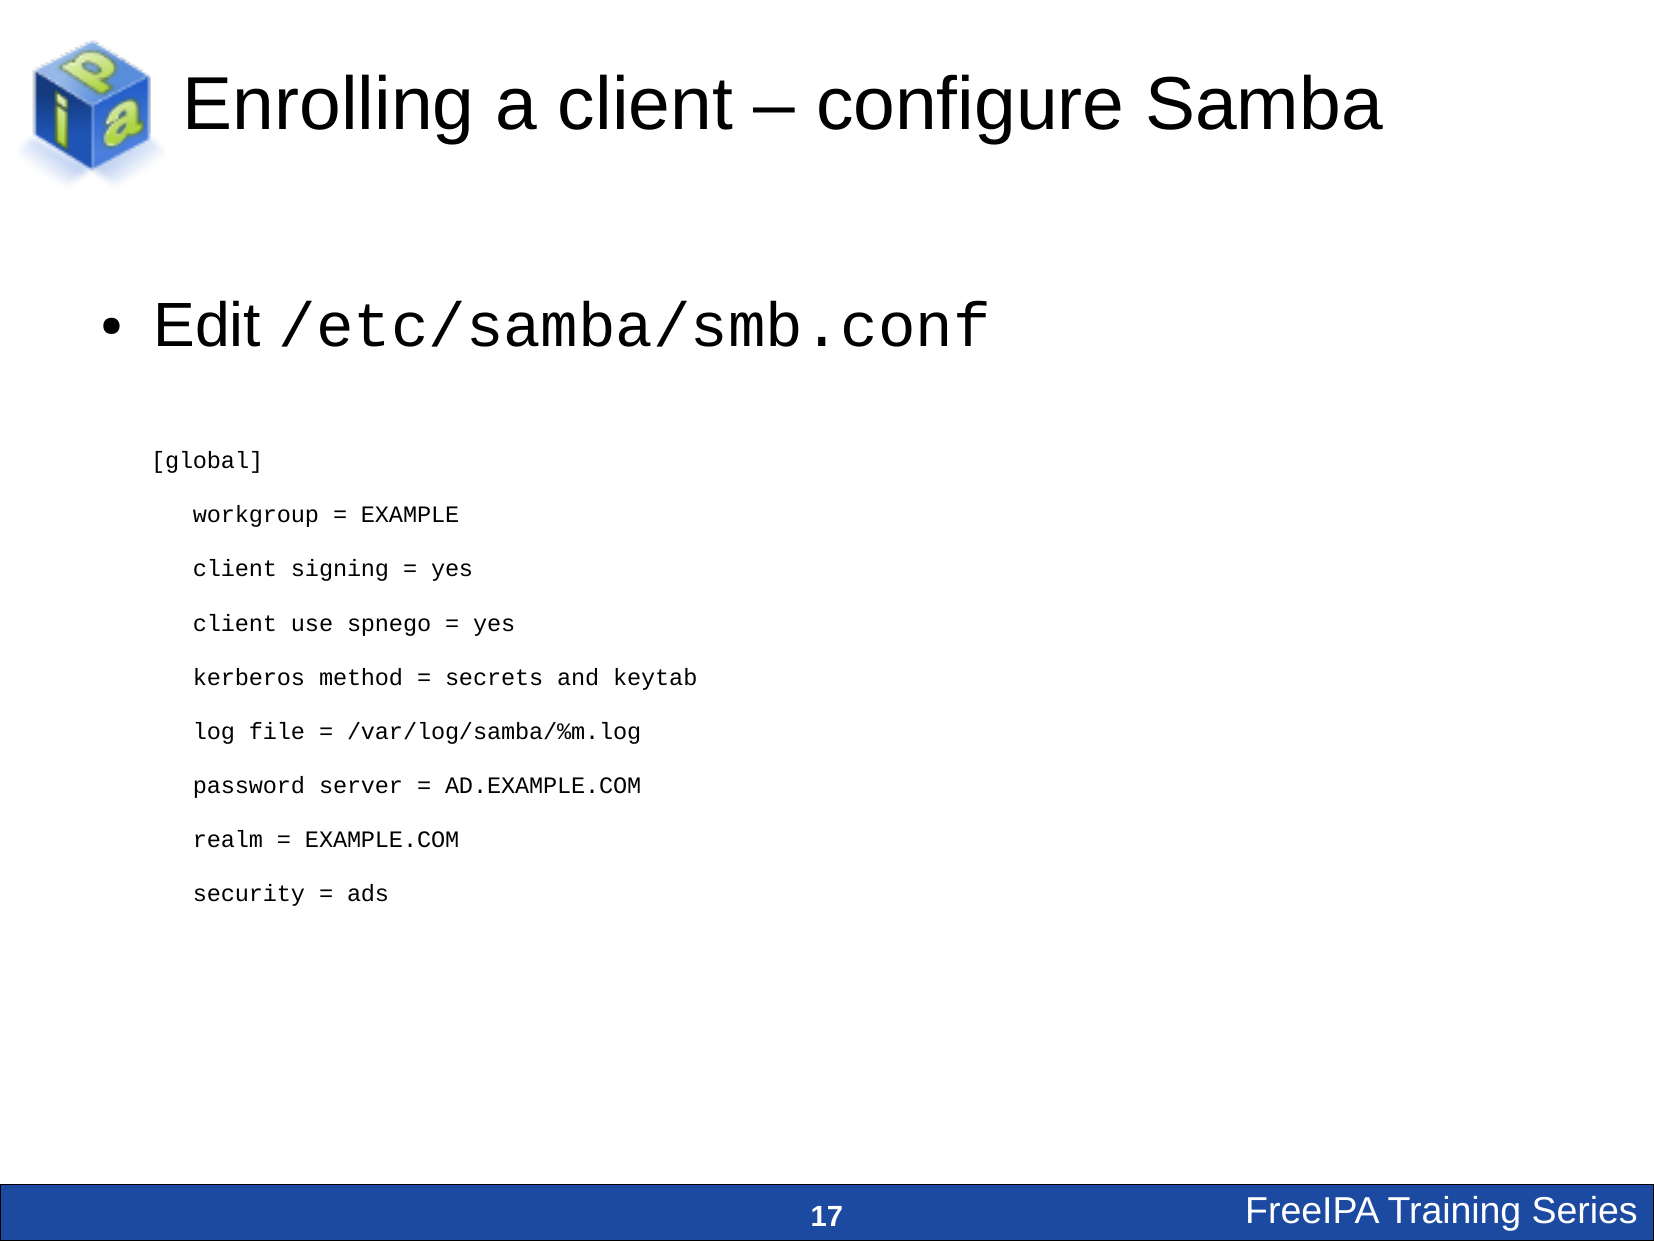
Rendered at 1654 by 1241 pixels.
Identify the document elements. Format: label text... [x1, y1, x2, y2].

list Edit /etc/samba/smb.conf [82, 290, 1571, 405]
list [global] workgroup = EXAMPLE client signing = yes client use spnego = yes kerberos method = secrets and keytab log file = /var/log/samba/%m.log password server = AD.EXAMPLE.COM realm = EXAMPLE.COM security = ads [84, 449, 1573, 910]
picture [17, 34, 165, 193]
title Enrolling a client – configure Samba [182, 1, 1579, 207]
